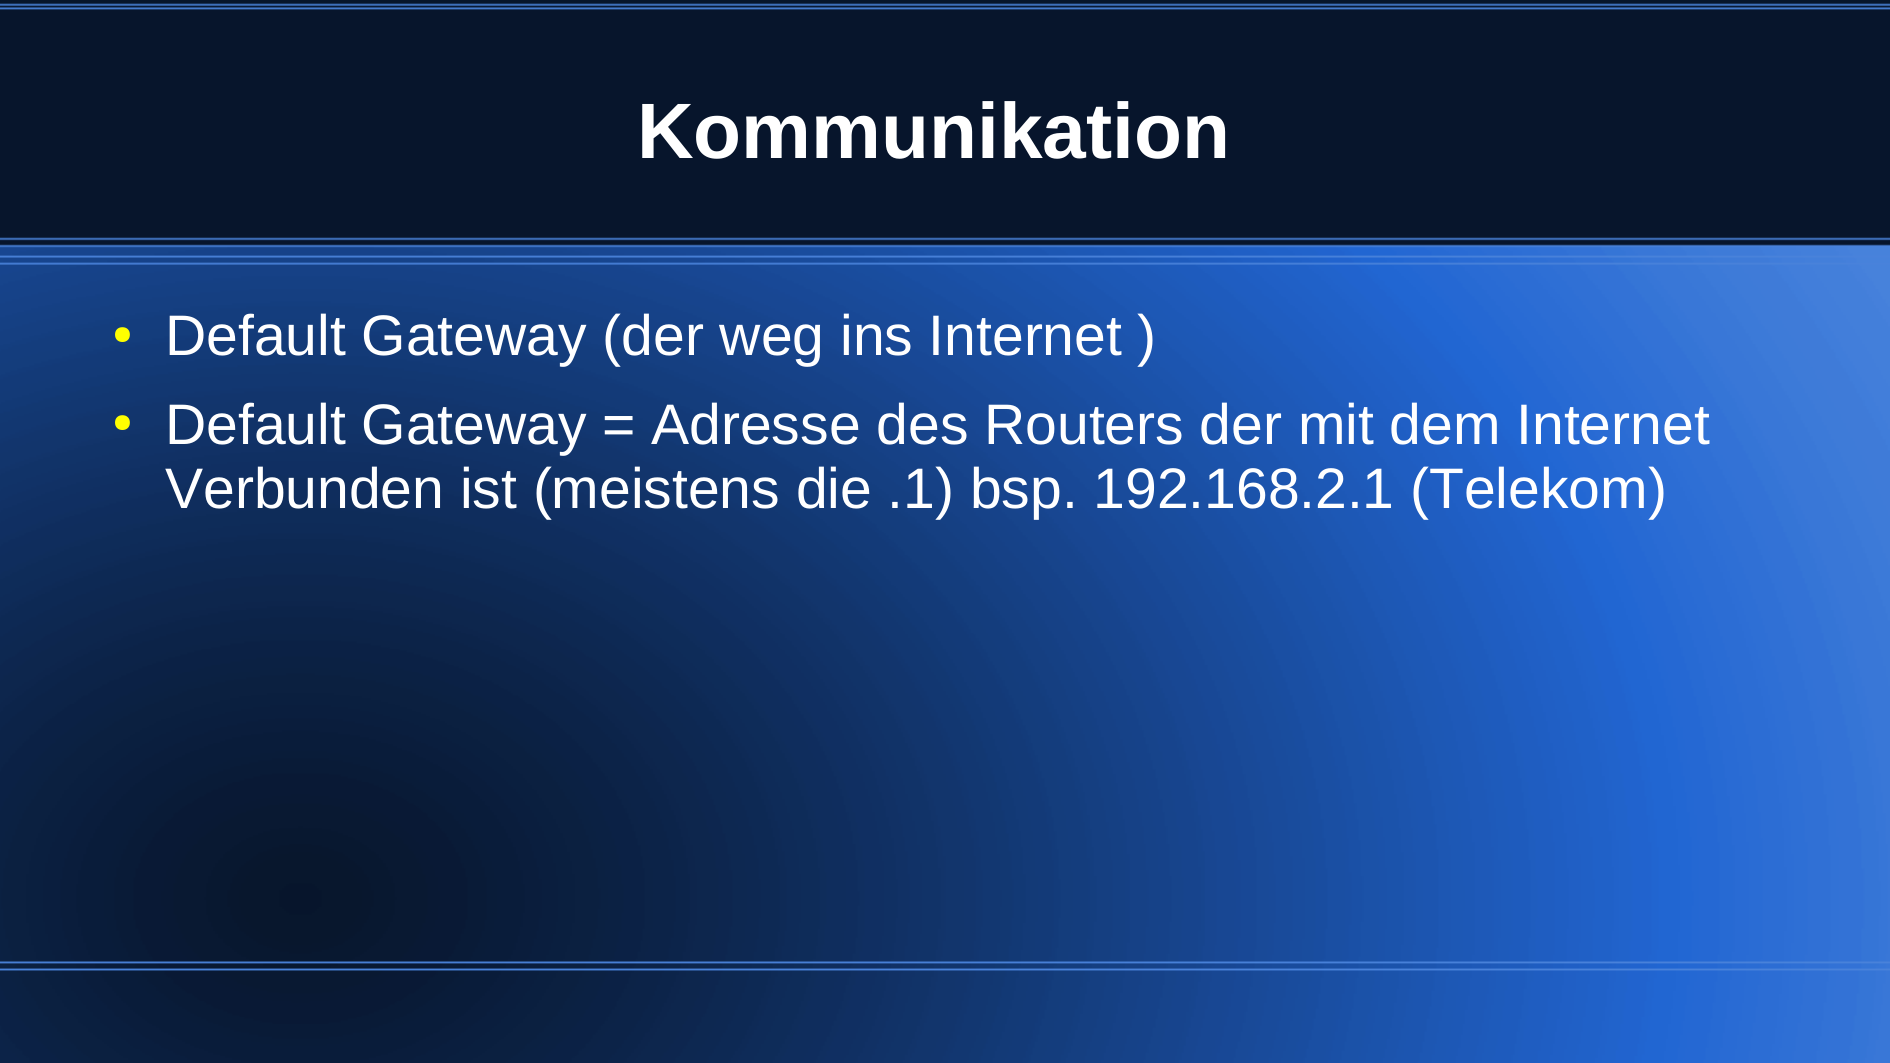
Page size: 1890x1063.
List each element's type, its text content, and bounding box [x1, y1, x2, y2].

picture [0, 0, 1890, 1063]
list Default Gateway (der weg ins Internet ) Default Gateway = Adresse des Routers der mit dem Internet Verbunden ist (meistens die .1) bsp. 192.168.2.1 (Telekom) [94, 304, 1796, 907]
title Kommunikation [94, 42, 1796, 220]
